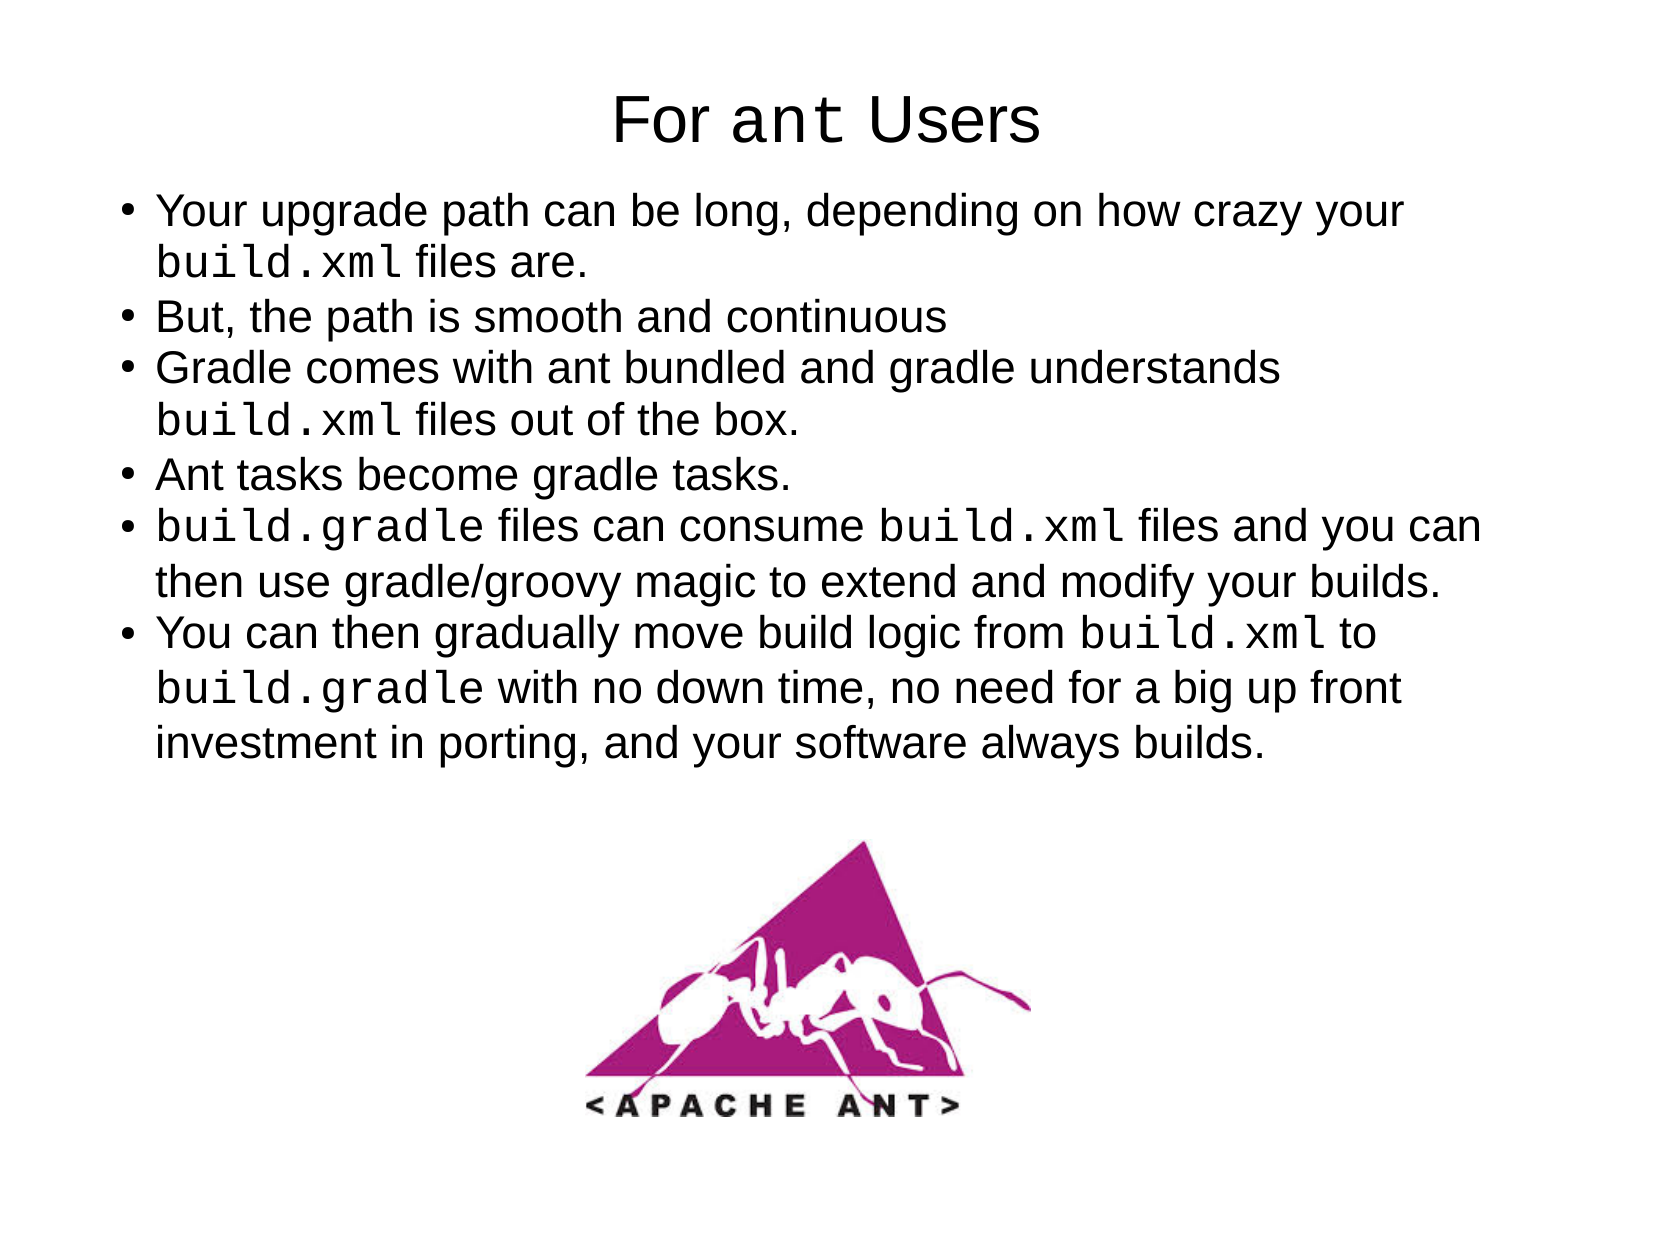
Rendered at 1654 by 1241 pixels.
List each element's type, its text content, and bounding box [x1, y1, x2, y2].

picture [585, 839, 1031, 1117]
text_box For ant Users [91, 75, 1562, 171]
text_box Your upgrade path can be long, depending on how crazy your build.xml files are. But, the path is smooth and continuous Gradle comes with ant bundled and gradle understands build.xml files out of the box. Ant tasks become gradle tasks. build.gradle files can consume build.xml files and you can then use gradle/groovy magic to extend and modify your builds. You can then gradually move build logic from build.xml to build.gradle with no down time, no need for a big up front investment in porting, and your software always builds. [105, 177, 1546, 777]
